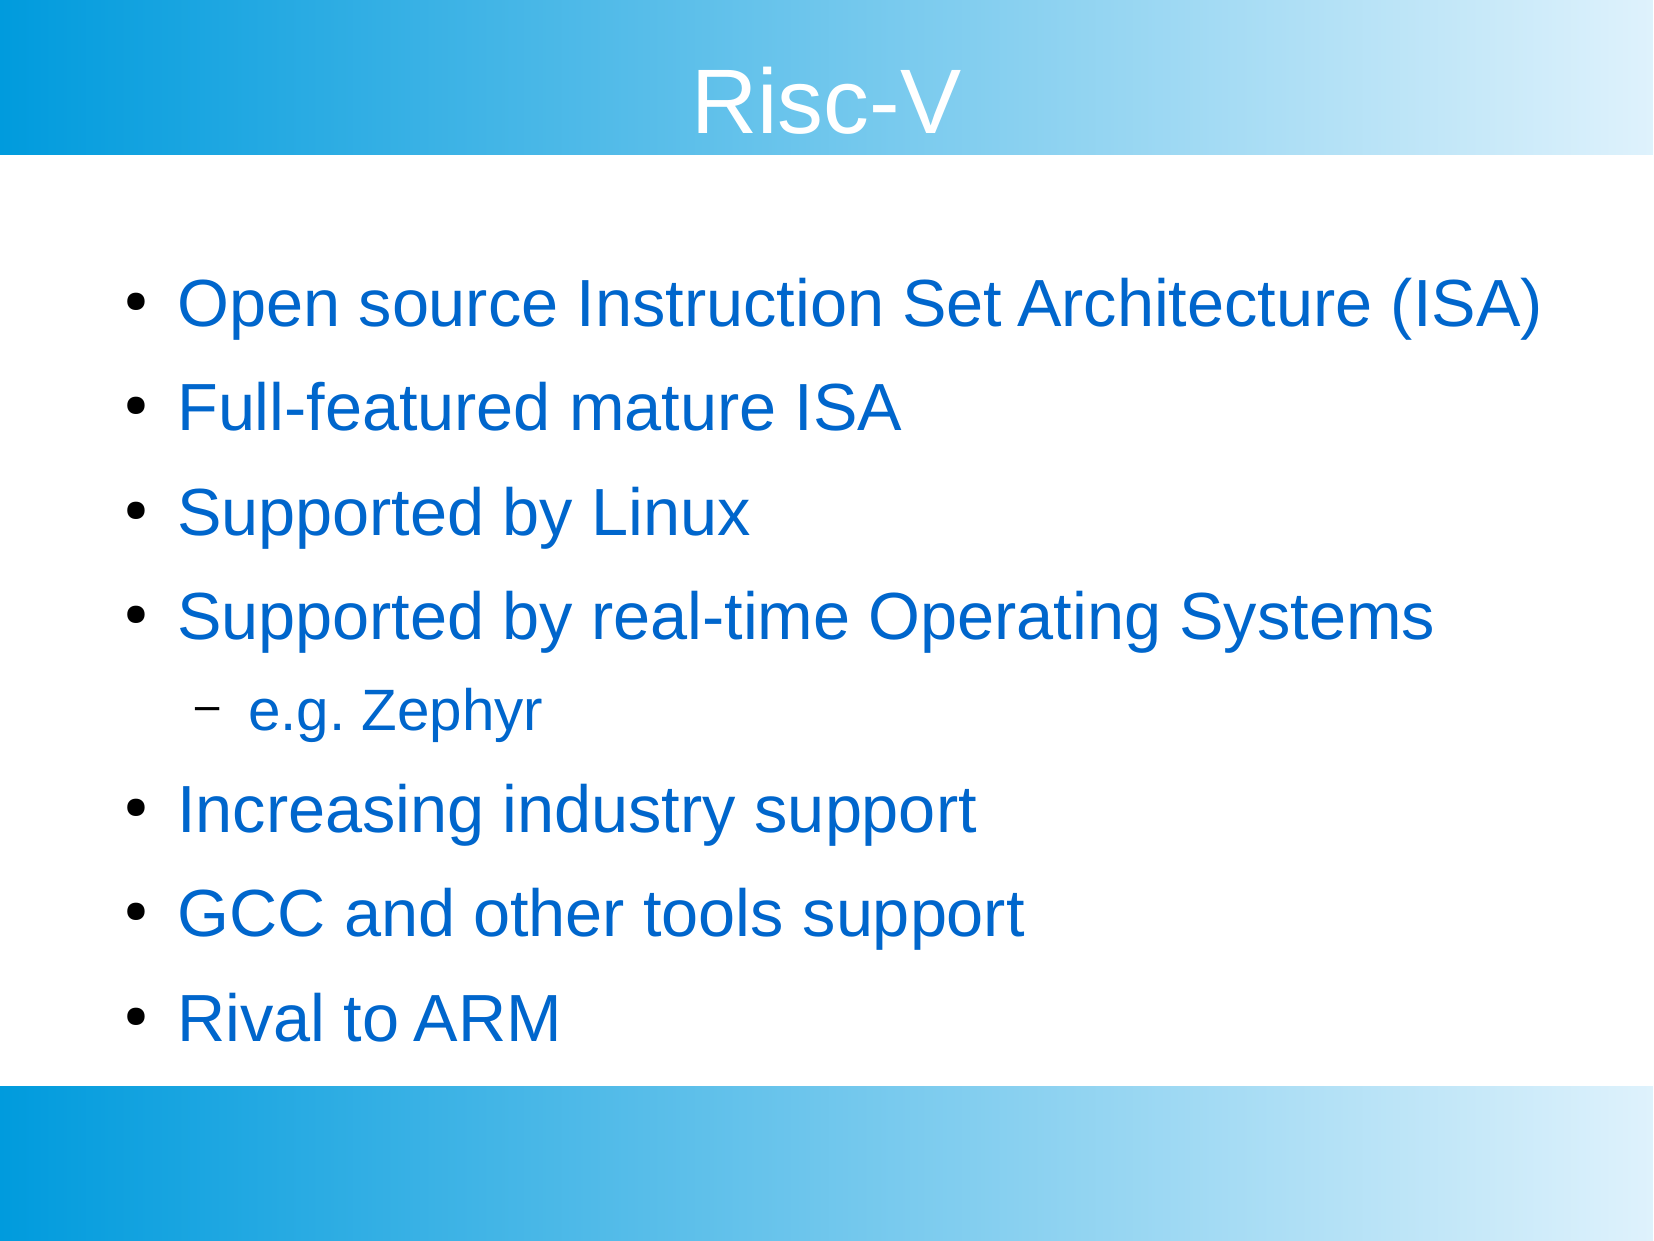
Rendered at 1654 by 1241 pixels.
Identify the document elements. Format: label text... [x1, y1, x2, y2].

list Open source Instruction Set Architecture (ISA) Full-featured mature ISA Supported by Linux Supported by real-time Operating Systems e.g. Zephyr Increasing industry support GCC and other tools support Rival to ARM [106, 266, 1595, 1087]
title Risc-V [82, 49, 1571, 155]
